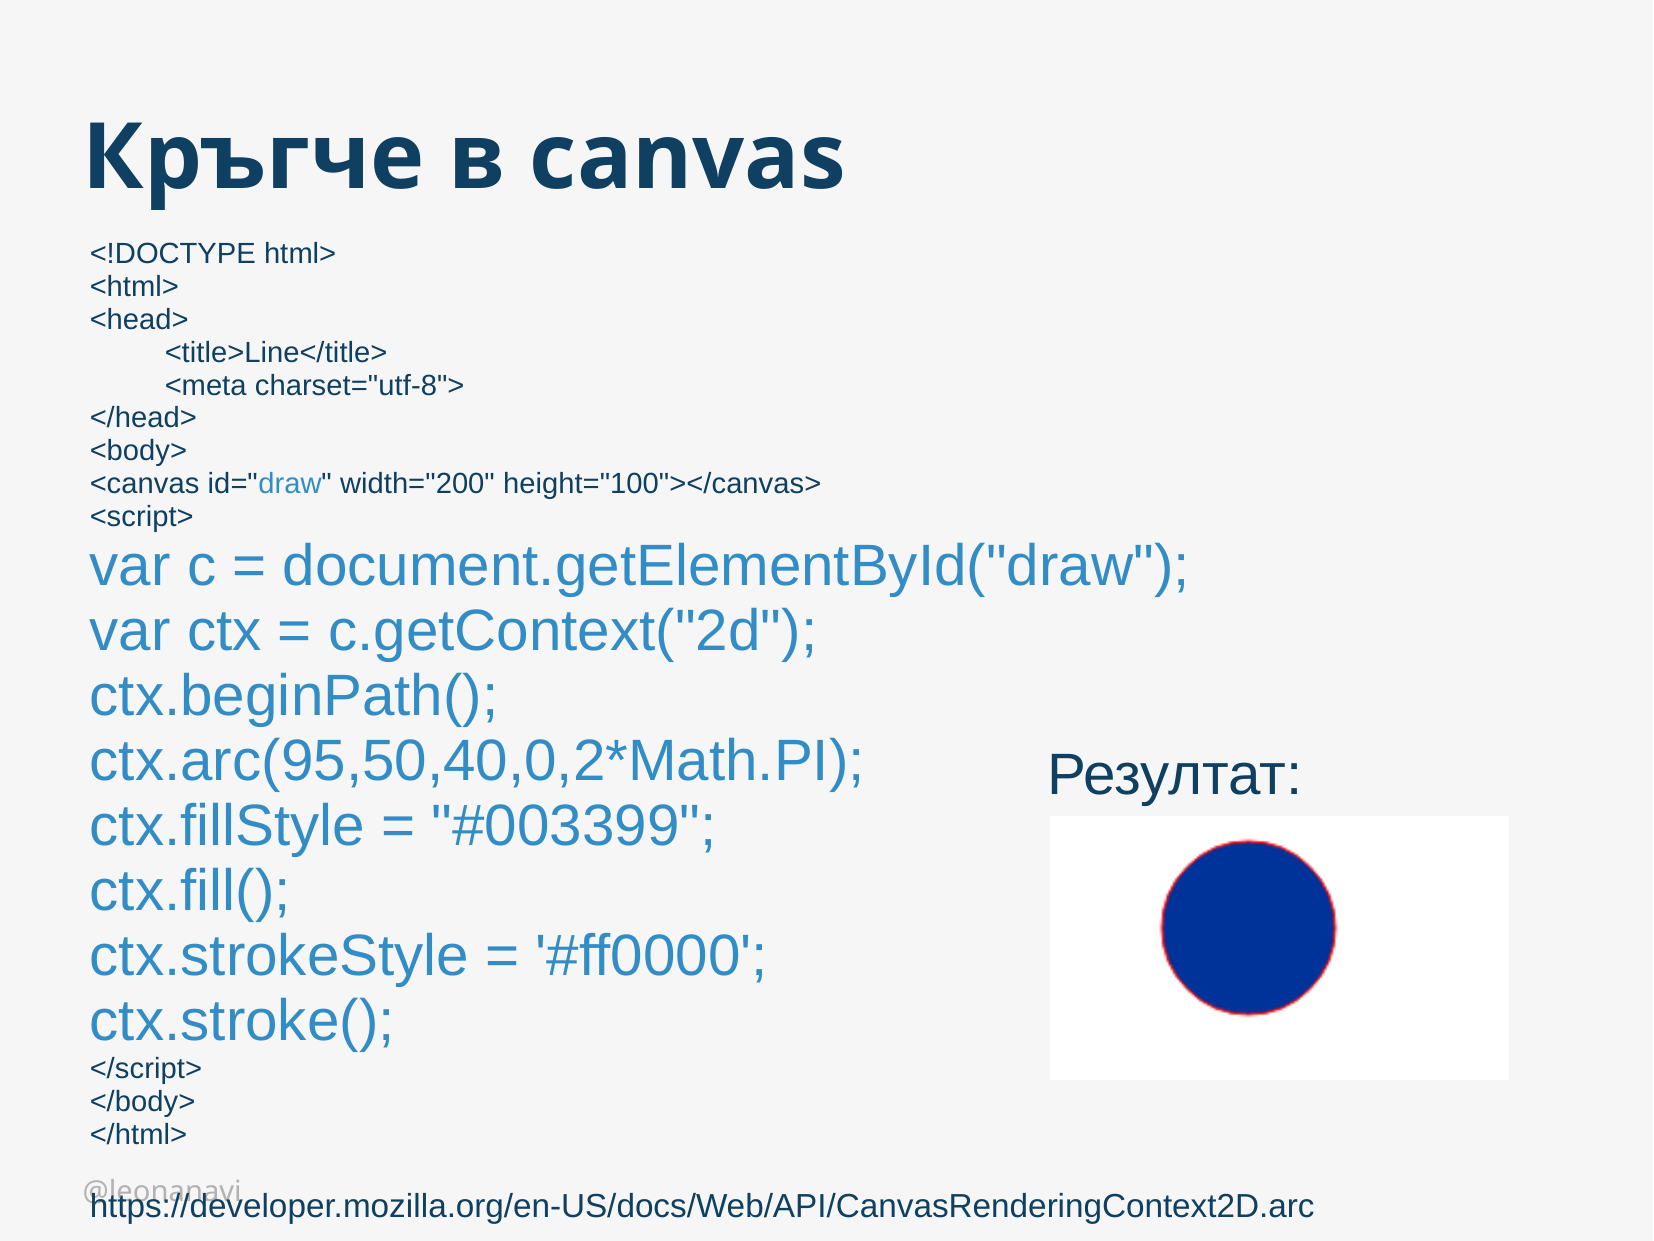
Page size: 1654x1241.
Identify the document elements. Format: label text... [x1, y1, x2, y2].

title Кръгче в canvas [82, 49, 1571, 230]
text_box Резултат: [1032, 734, 1318, 815]
text_box <!DOCTYPE html> <html> <head> <title>Line</title> <meta charset="utf-8"> </head> <body> <canvas id="draw" width="200" height="100"></canvas> <script> var c = document.getElementById("draw"); var ctx = c.getContext("2d"); ctx.beginPath(); ctx.arc(95,50,40,0,2*Math.PI); ctx.fillStyle = "#003399"; ctx.fill(); ctx.strokeStyle = '#ff0000'; ctx.stroke(); </script> </body> </html> https://developer.mozilla.org/en-US/docs/Web/API/CanvasRenderingContext2D.arc [75, 230, 1653, 1241]
picture [1050, 816, 1509, 1081]
